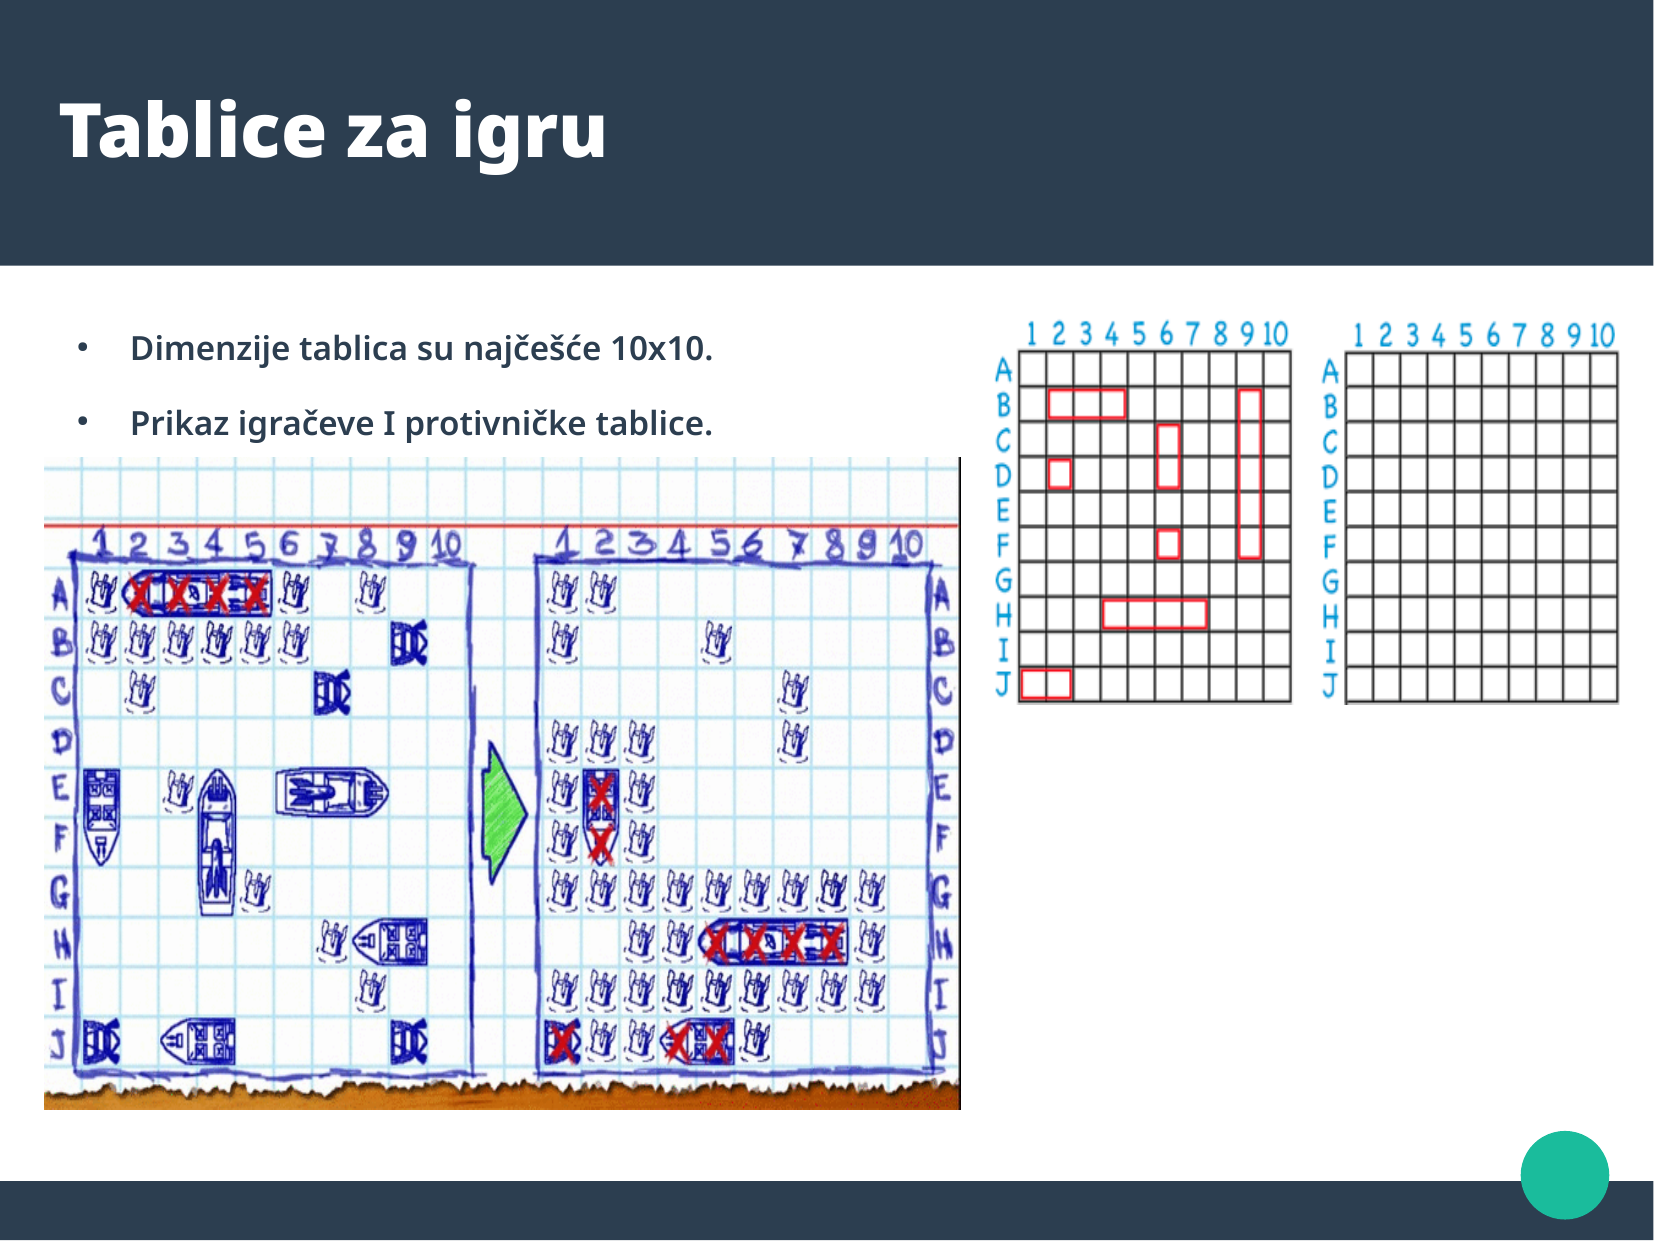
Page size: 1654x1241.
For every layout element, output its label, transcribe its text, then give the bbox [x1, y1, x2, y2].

picture [990, 314, 1621, 706]
list Dimenzije tablica su najčešće 10x10. Prikaz igračeve I protivničke tablice. [59, 324, 1595, 1152]
title Tablice za igru [59, 49, 1595, 207]
picture [44, 457, 961, 1110]
